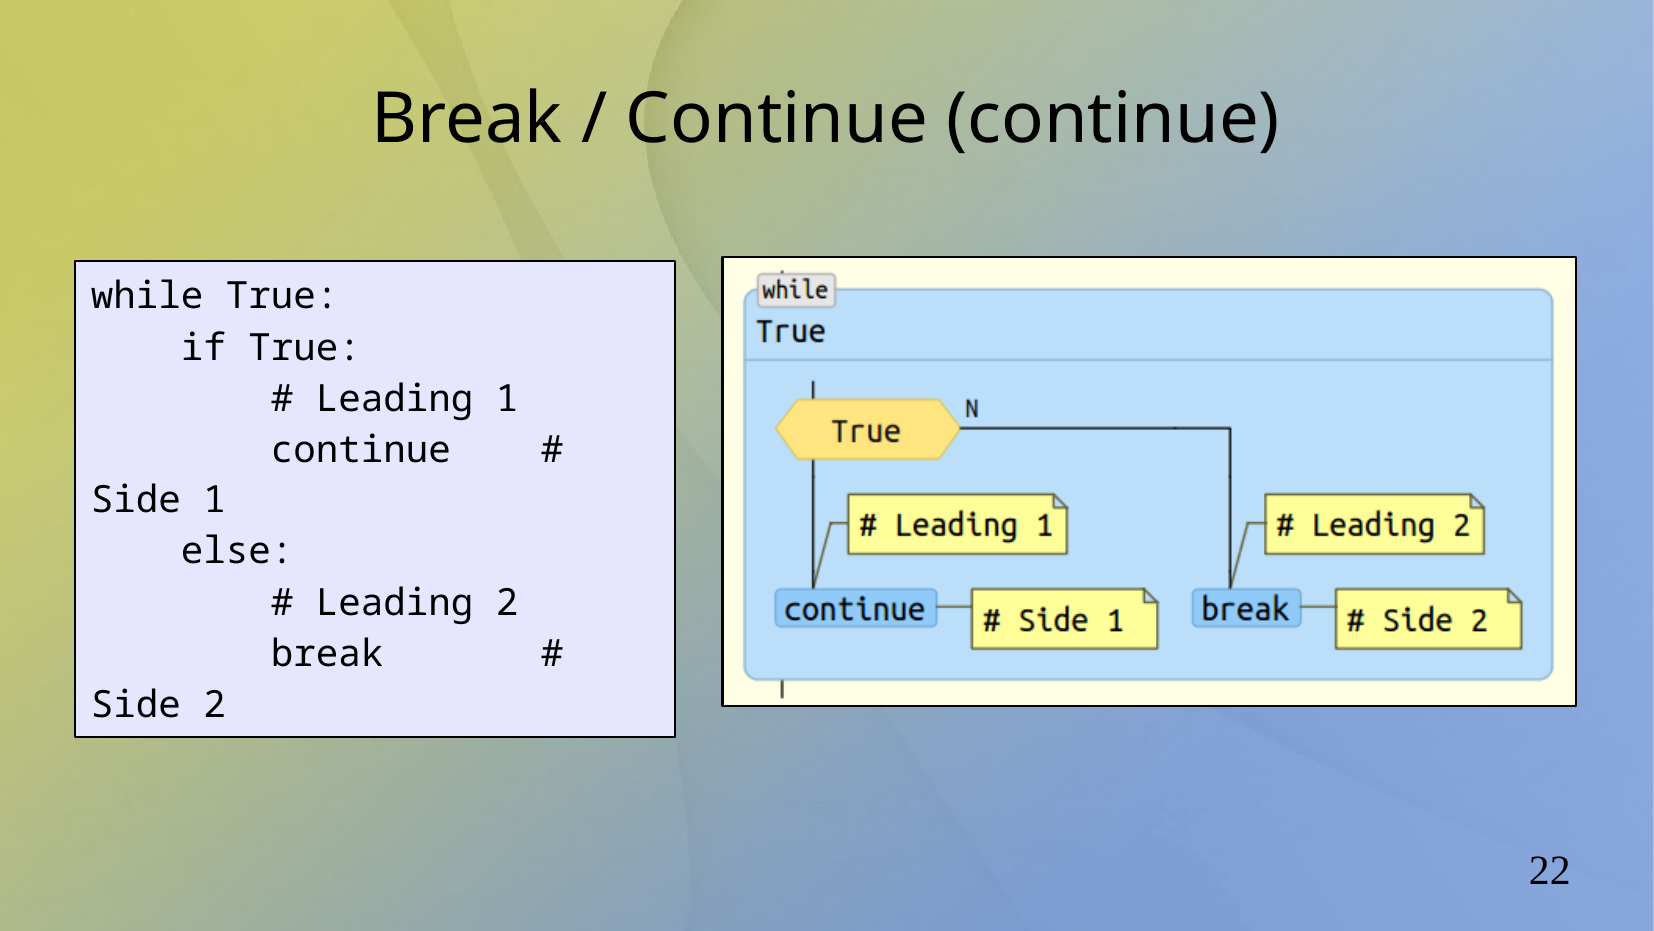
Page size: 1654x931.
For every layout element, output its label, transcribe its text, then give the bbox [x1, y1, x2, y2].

text_box while True: if True: # Leading 1 continue # Side 1 else: # Leading 2 break # Side 2 [75, 260, 676, 706]
title Break / Continue (continue) [82, 37, 1571, 193]
picture [0, 0, 1654, 931]
